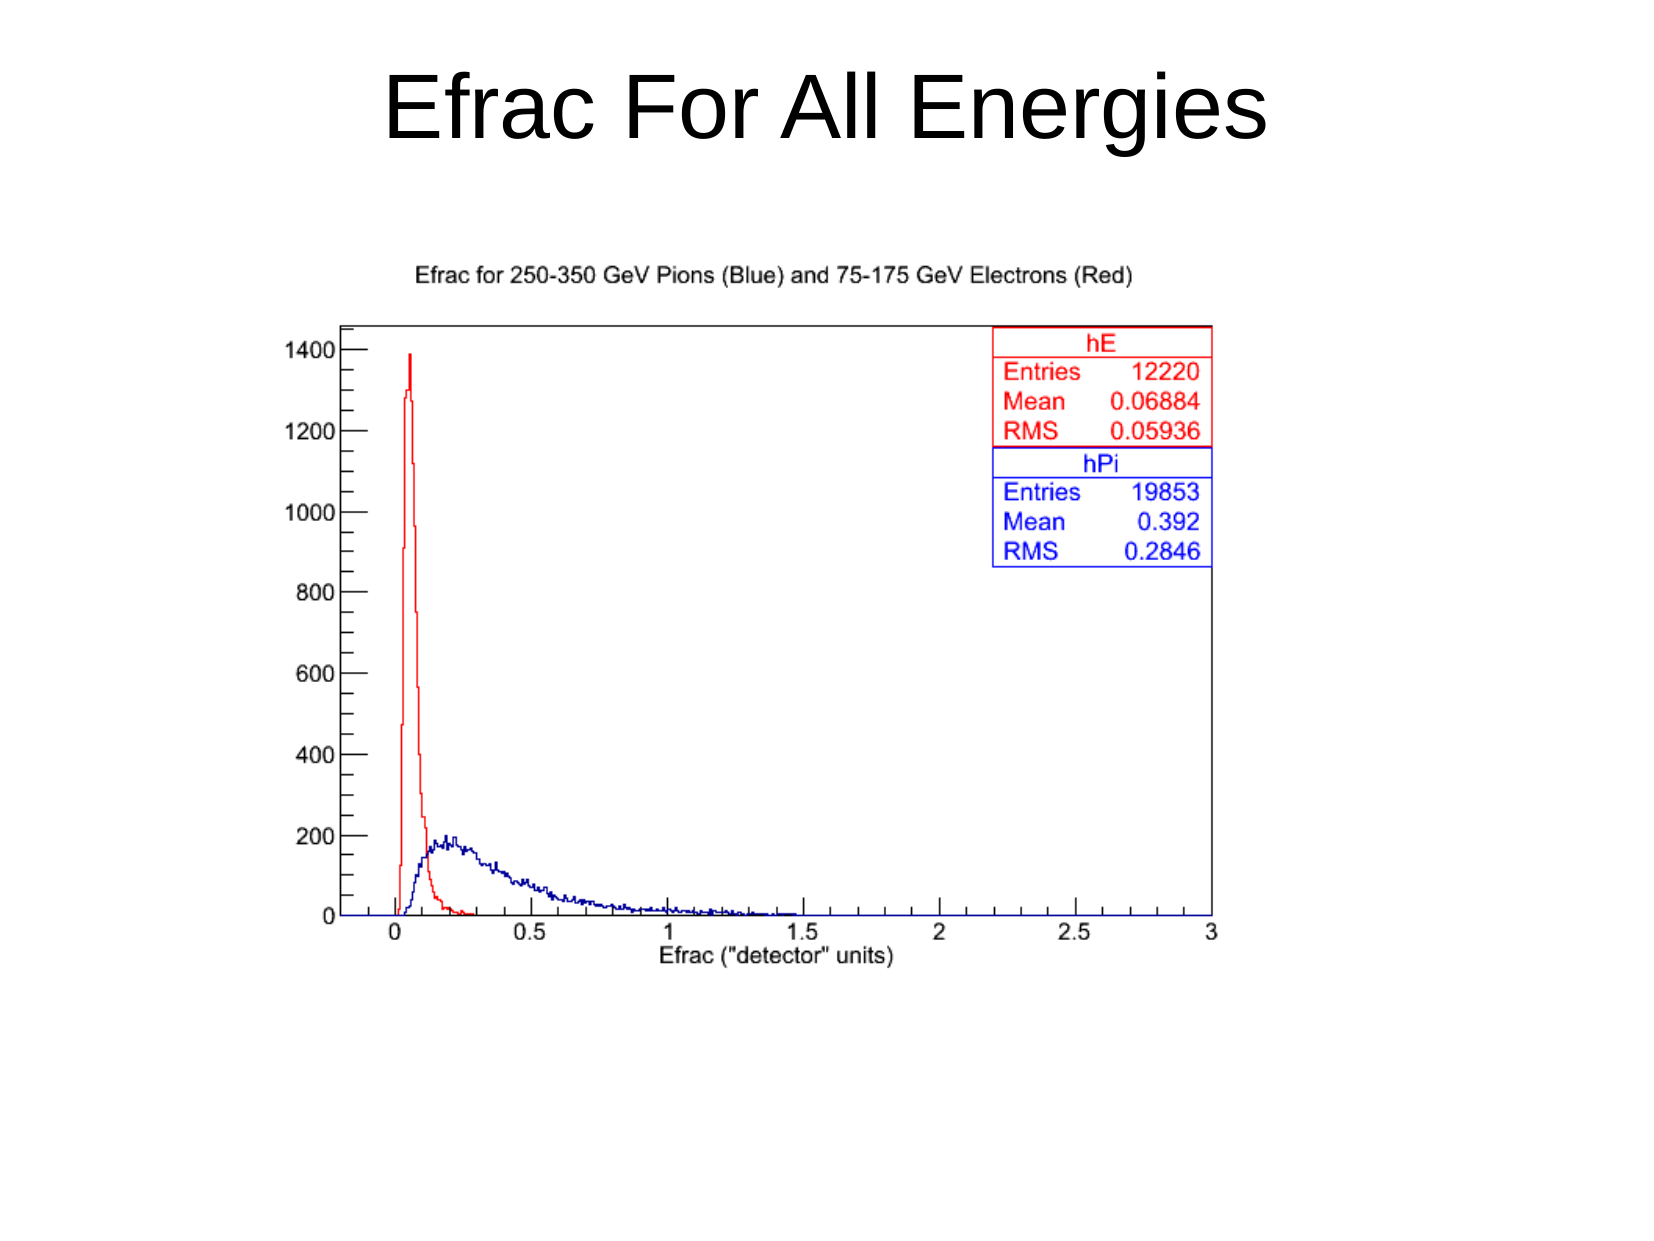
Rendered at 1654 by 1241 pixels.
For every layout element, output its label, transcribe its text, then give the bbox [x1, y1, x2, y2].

title Efrac For All Energies [82, 2, 1571, 211]
picture [232, 252, 1321, 991]
